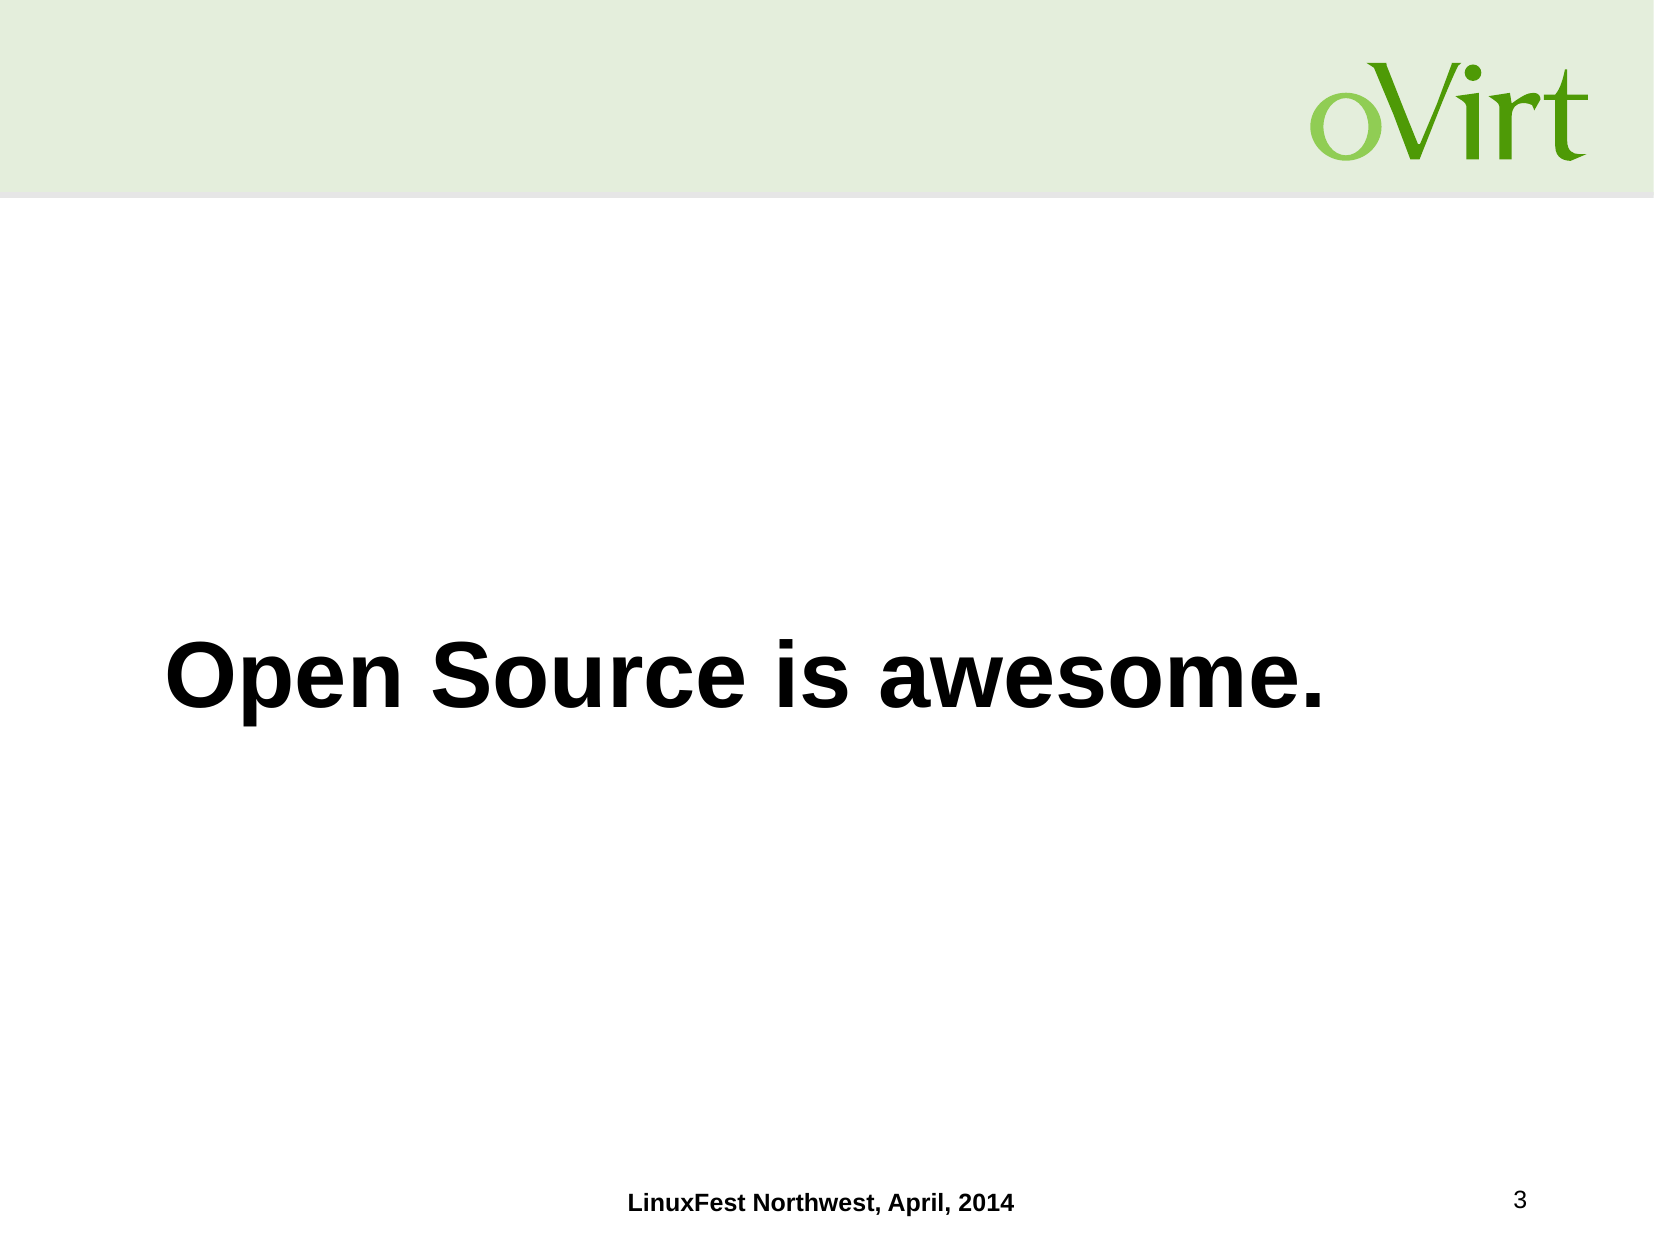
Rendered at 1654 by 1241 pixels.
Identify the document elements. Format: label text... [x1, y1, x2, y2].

text_box Open Source is awesome. [150, 615, 1523, 751]
